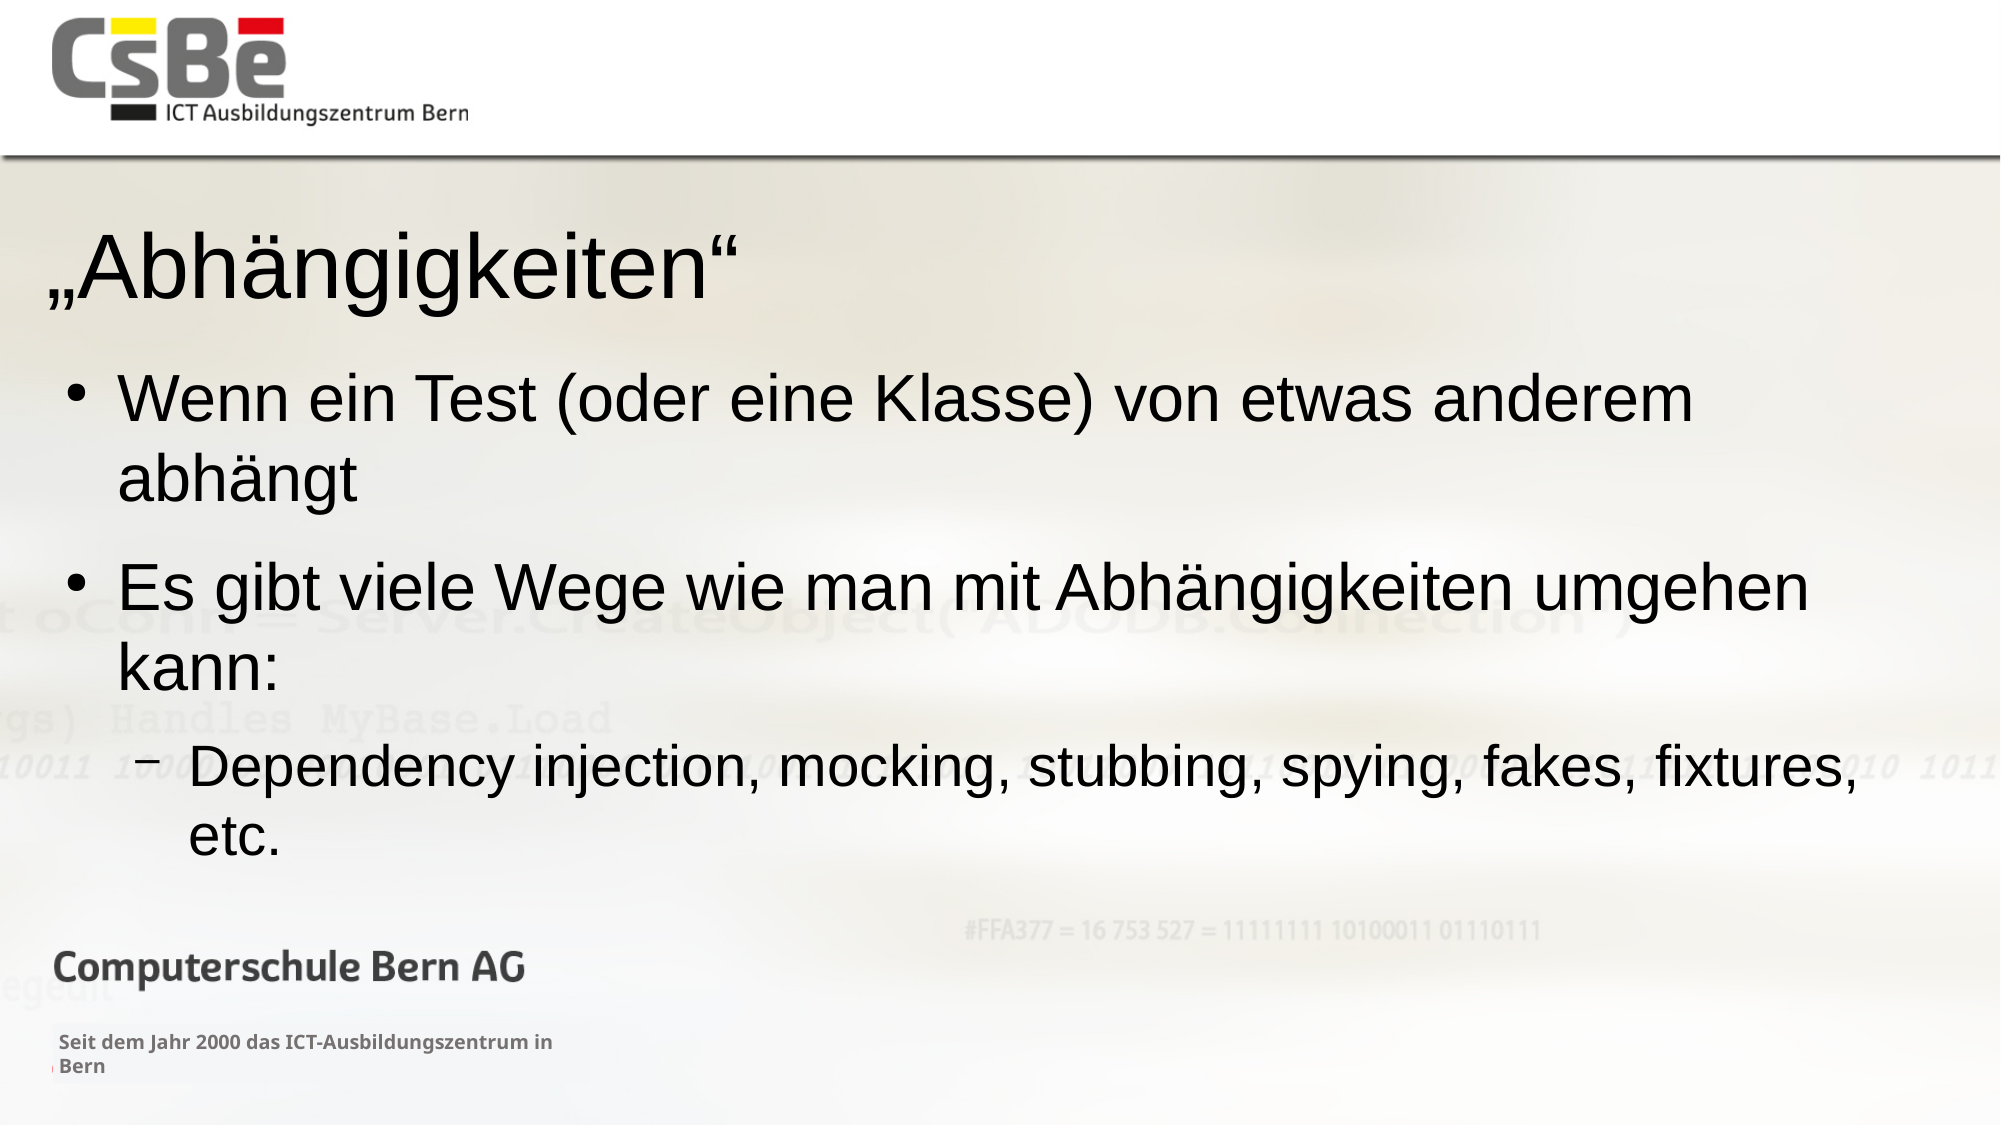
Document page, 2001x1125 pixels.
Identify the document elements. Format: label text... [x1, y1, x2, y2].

picture [0, 0, 2001, 1125]
list Wenn ein Test (oder eine Klasse) von etwas anderem abhängt Es gibt viele Wege wie man mit Abhängigkeiten umgehen kann: Dependency injection, mocking, stubbing, spying, fakes, fixtures, etc. [46, 355, 1920, 886]
list „Abhängigkeiten“ [46, 206, 1920, 355]
